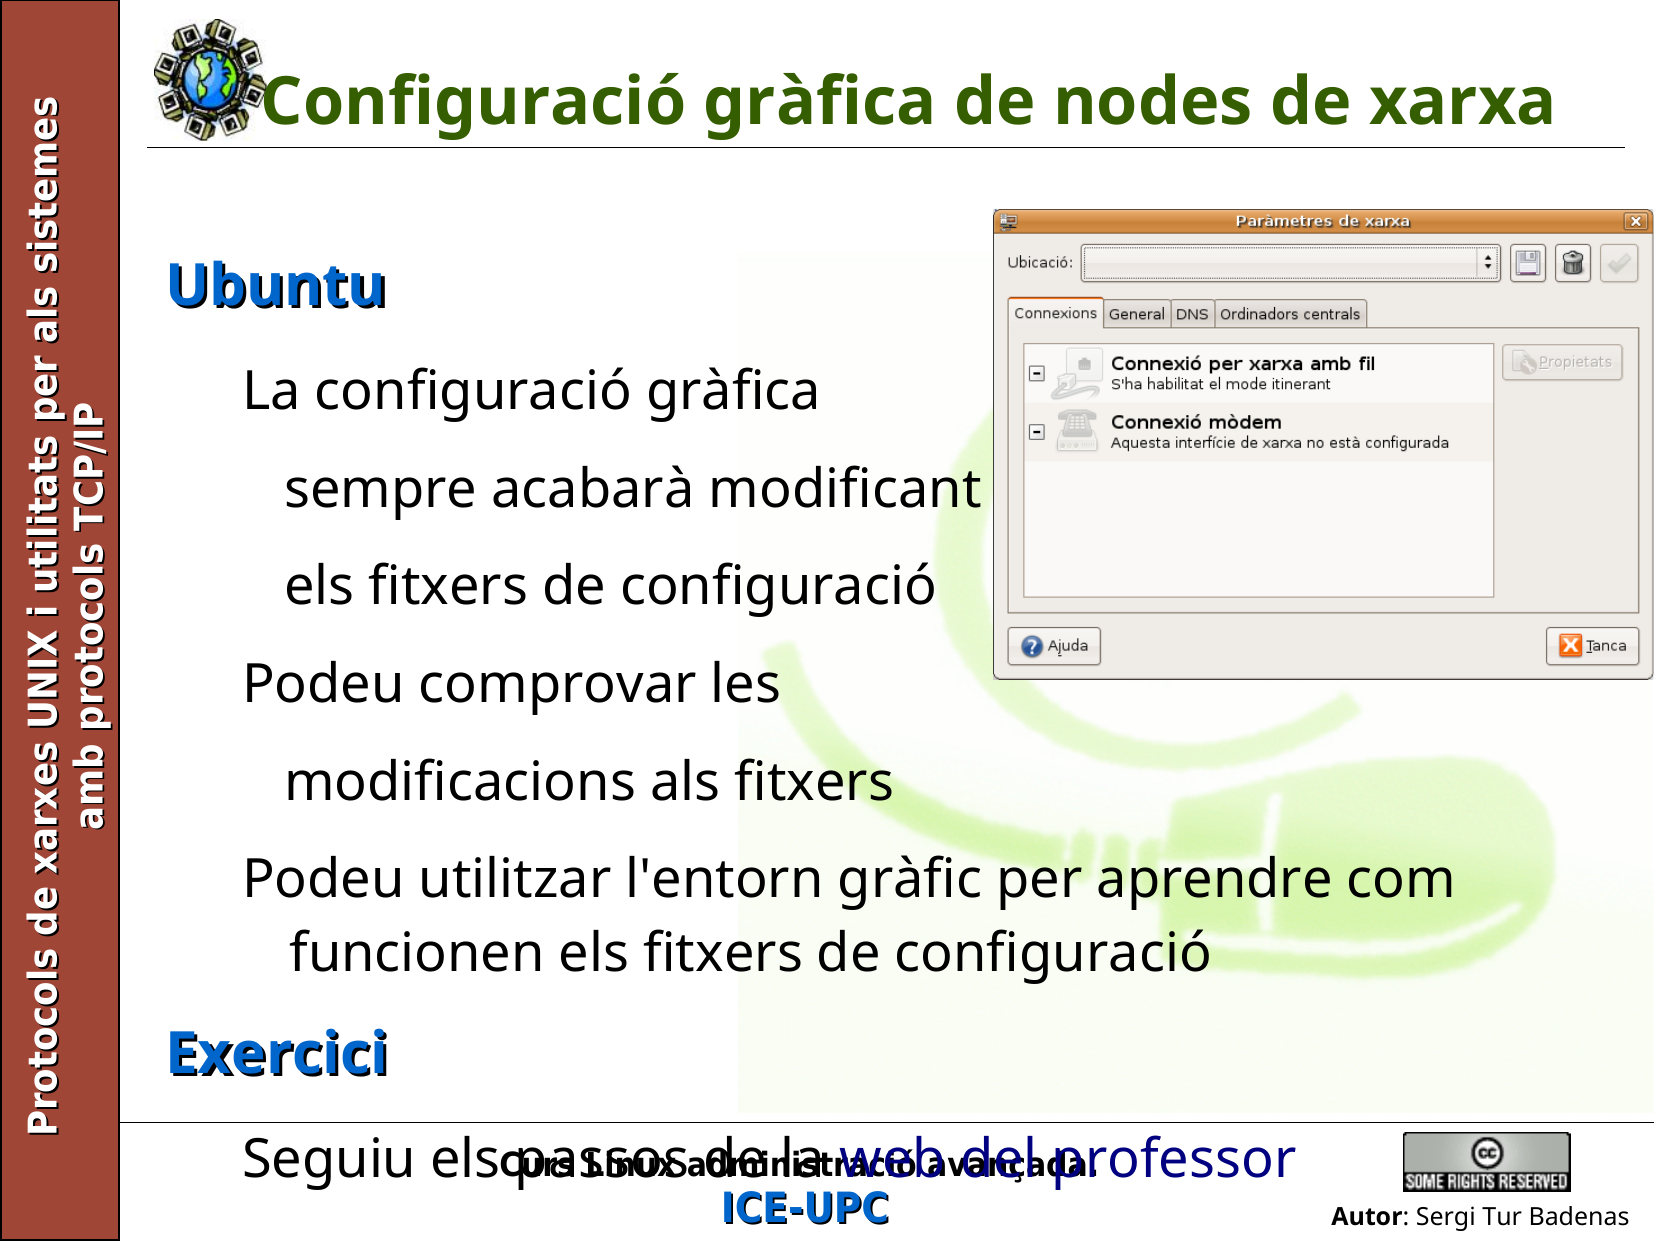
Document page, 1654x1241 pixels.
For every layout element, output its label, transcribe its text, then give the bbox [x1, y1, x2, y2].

list Ubuntu La configuració gràfica sempre acabarà modificant els fitxers de configuració Podeu comprovar les modificacions als fitxers Podeu utilitzar l'entorn gràfic per aprendre com funcionen els fitxers de configuració Exercici Seguiu els passos de la web del professor [147, 242, 1636, 1078]
picture [738, 209, 1654, 1113]
title Configuració gràfica de nodes de xarxa [165, 56, 1654, 141]
picture [1403, 1132, 1571, 1192]
picture [154, 19, 268, 142]
